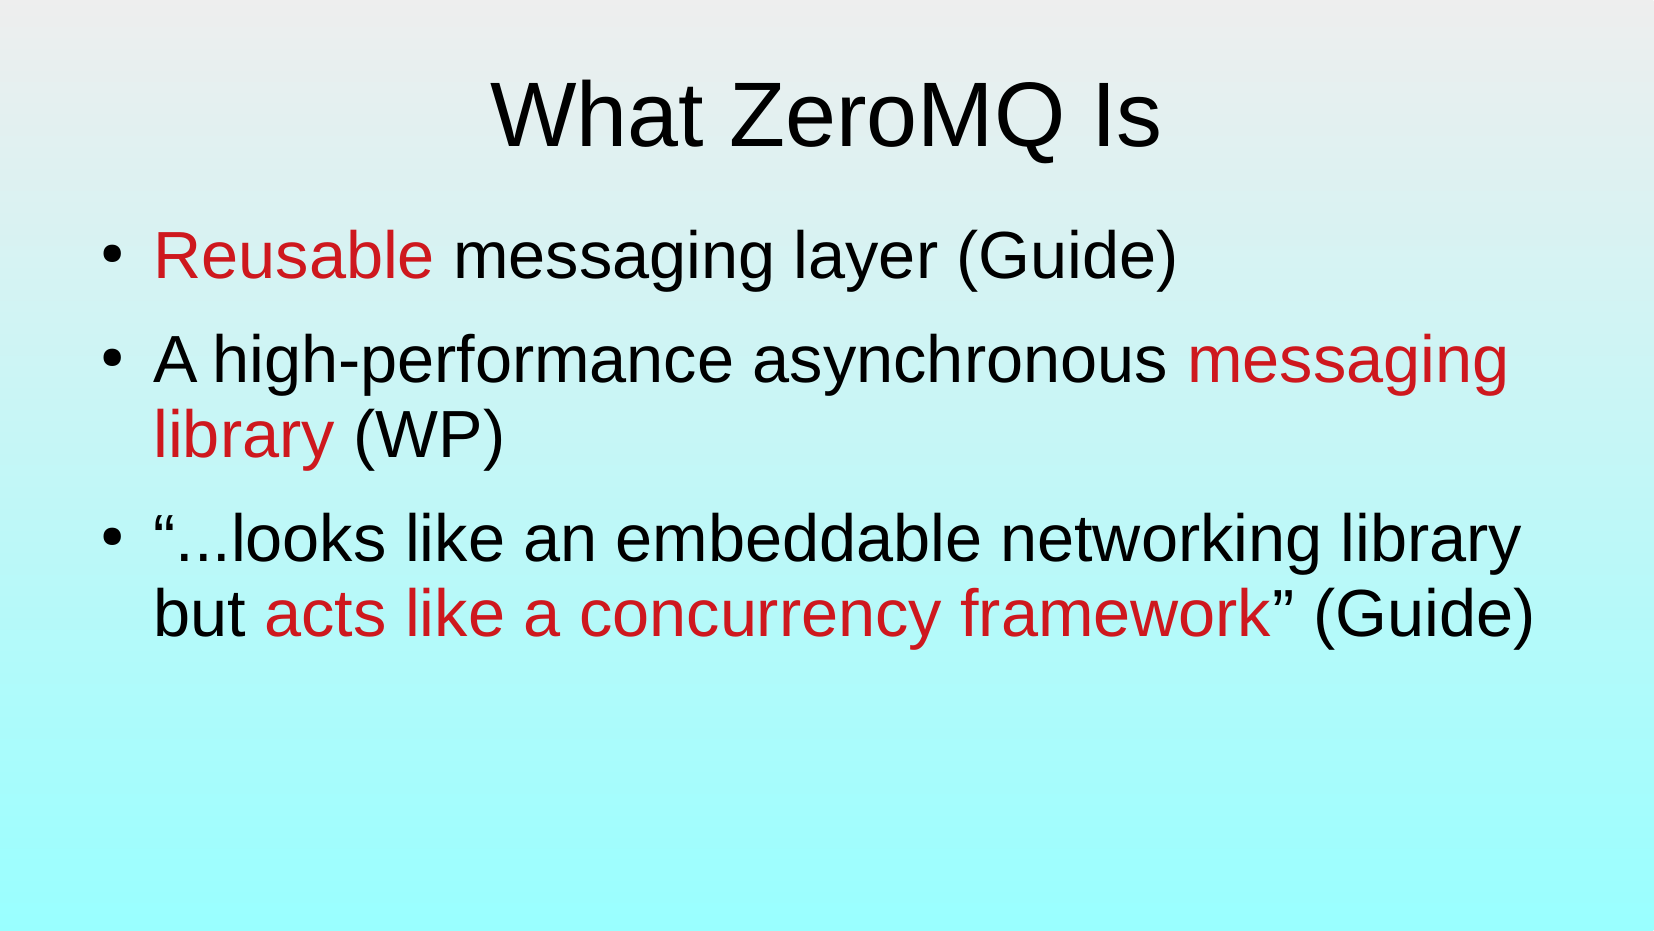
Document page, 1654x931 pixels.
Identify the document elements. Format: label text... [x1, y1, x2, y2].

list Reusable messaging layer (Guide) A high-performance asynchronous messaging library (WP) “...looks like an embeddable networking library but acts like a concurrency framework” (Guide) [82, 217, 1571, 758]
title What ZeroMQ Is [82, 37, 1571, 193]
